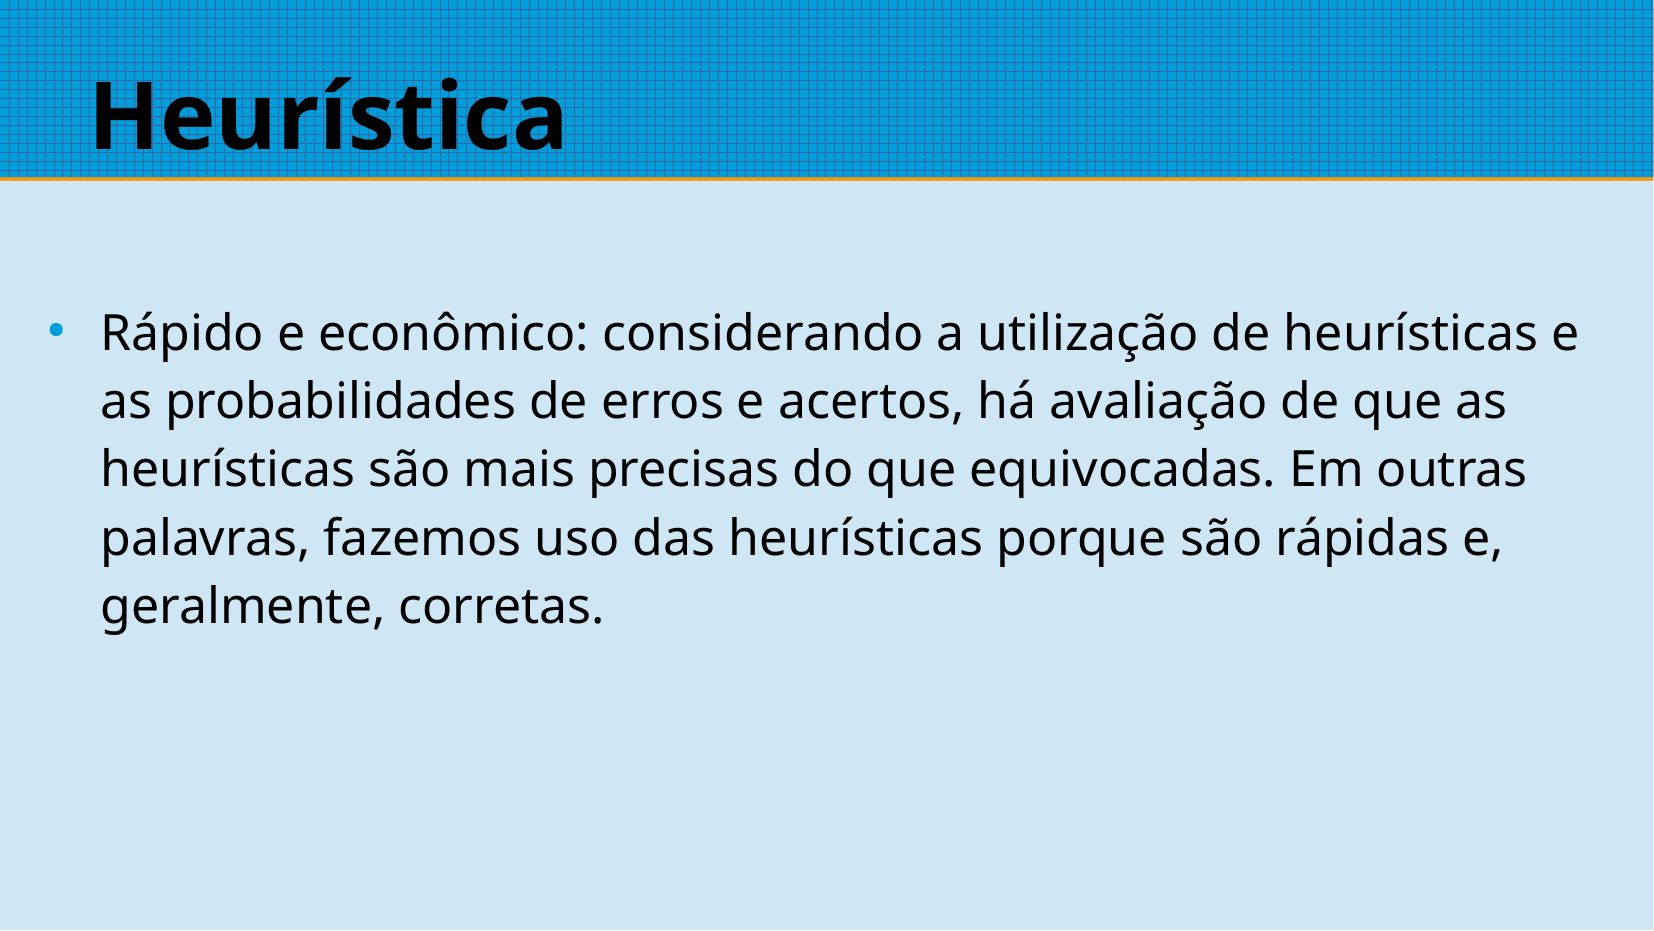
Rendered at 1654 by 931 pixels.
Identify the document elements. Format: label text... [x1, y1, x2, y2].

title Heurística [88, 14, 1565, 178]
list Rápido e econômico: considerando a utilização de heurísticas e as probabilidades de erros e acertos, há avaliação de que as heurísticas são mais precisas do que equivocadas. Em outras palavras, fazemos uso das heurísticas porque são rápidas e, geralmente, corretas. [29, 206, 1625, 886]
